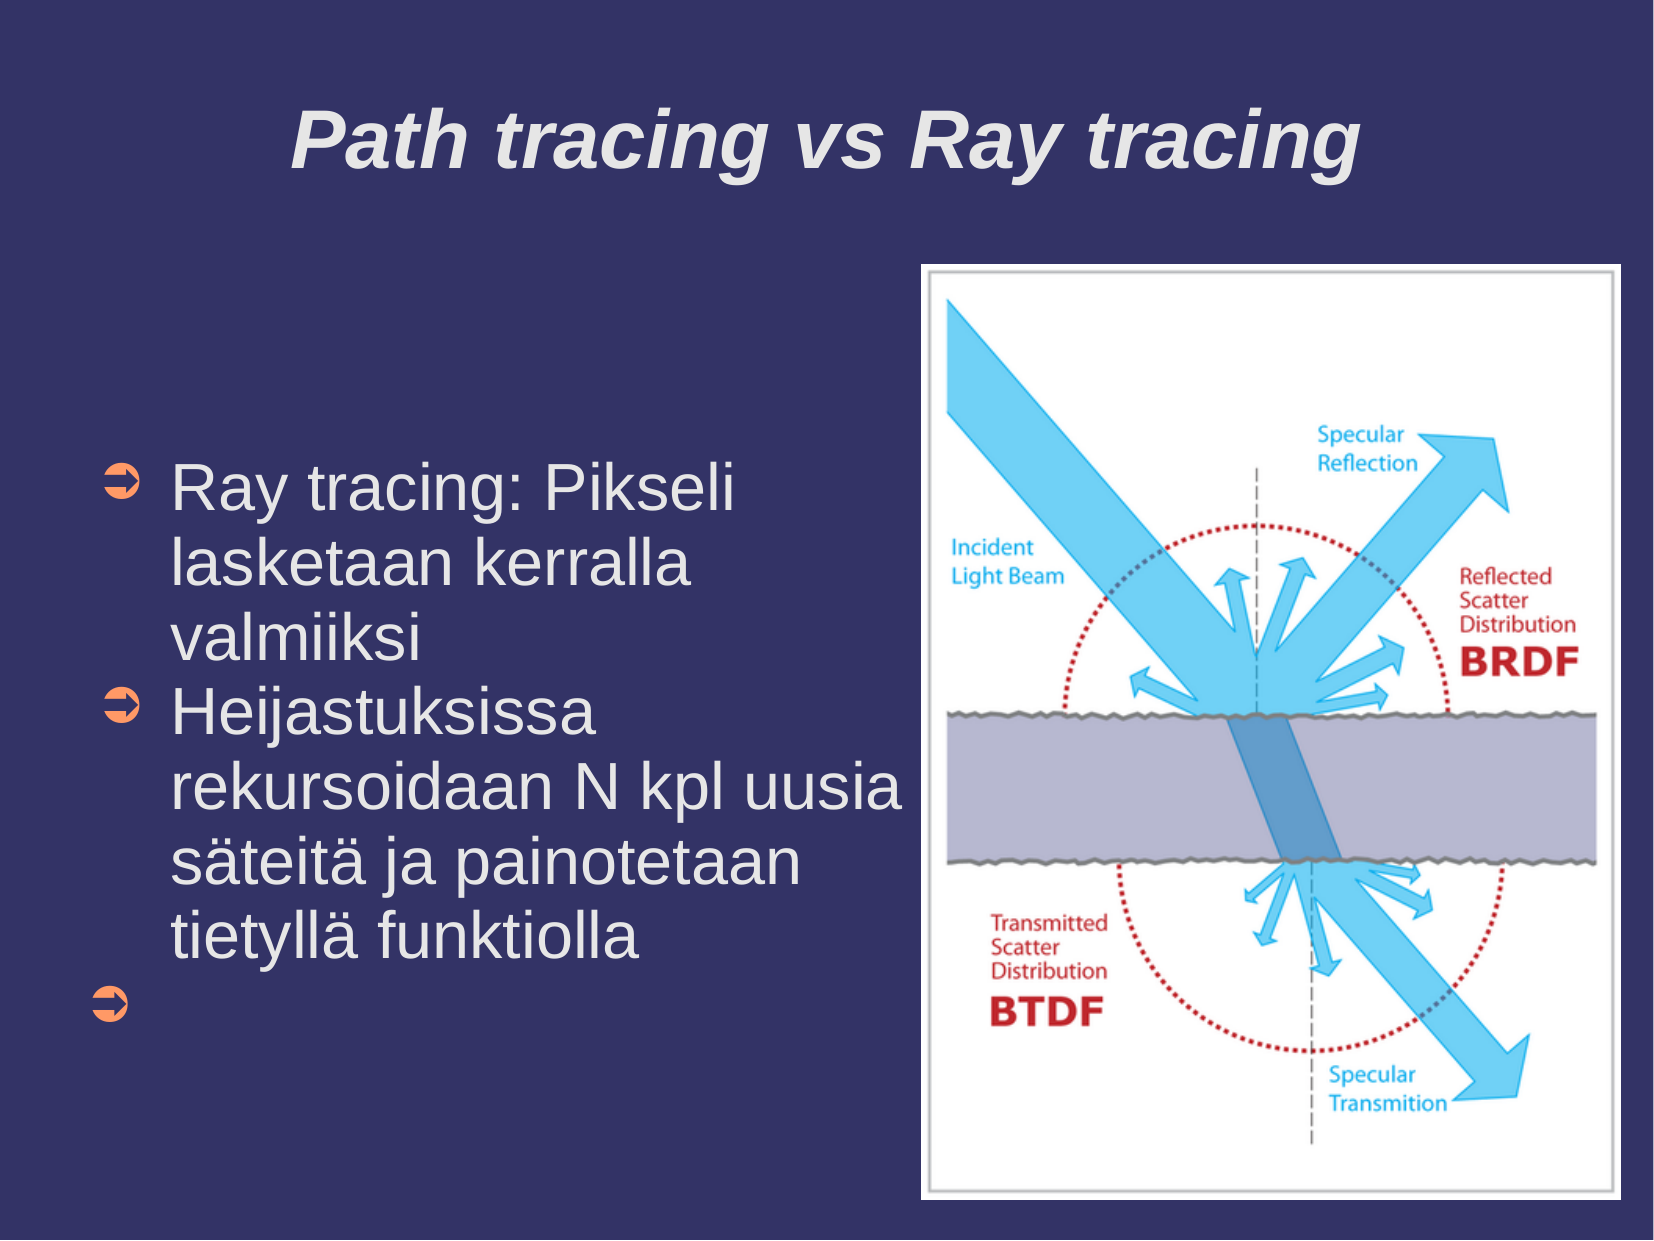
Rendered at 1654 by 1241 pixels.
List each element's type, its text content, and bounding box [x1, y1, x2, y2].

list Ray tracing: Pikseli lasketaan kerralla valmiiksi Heijastuksissa rekursoidaan N kpl uusia säteitä ja painotetaan tietyllä funktiolla [87, 450, 913, 1111]
picture [921, 264, 1621, 1201]
title Path tracing vs Ray tracing [59, 61, 1595, 219]
